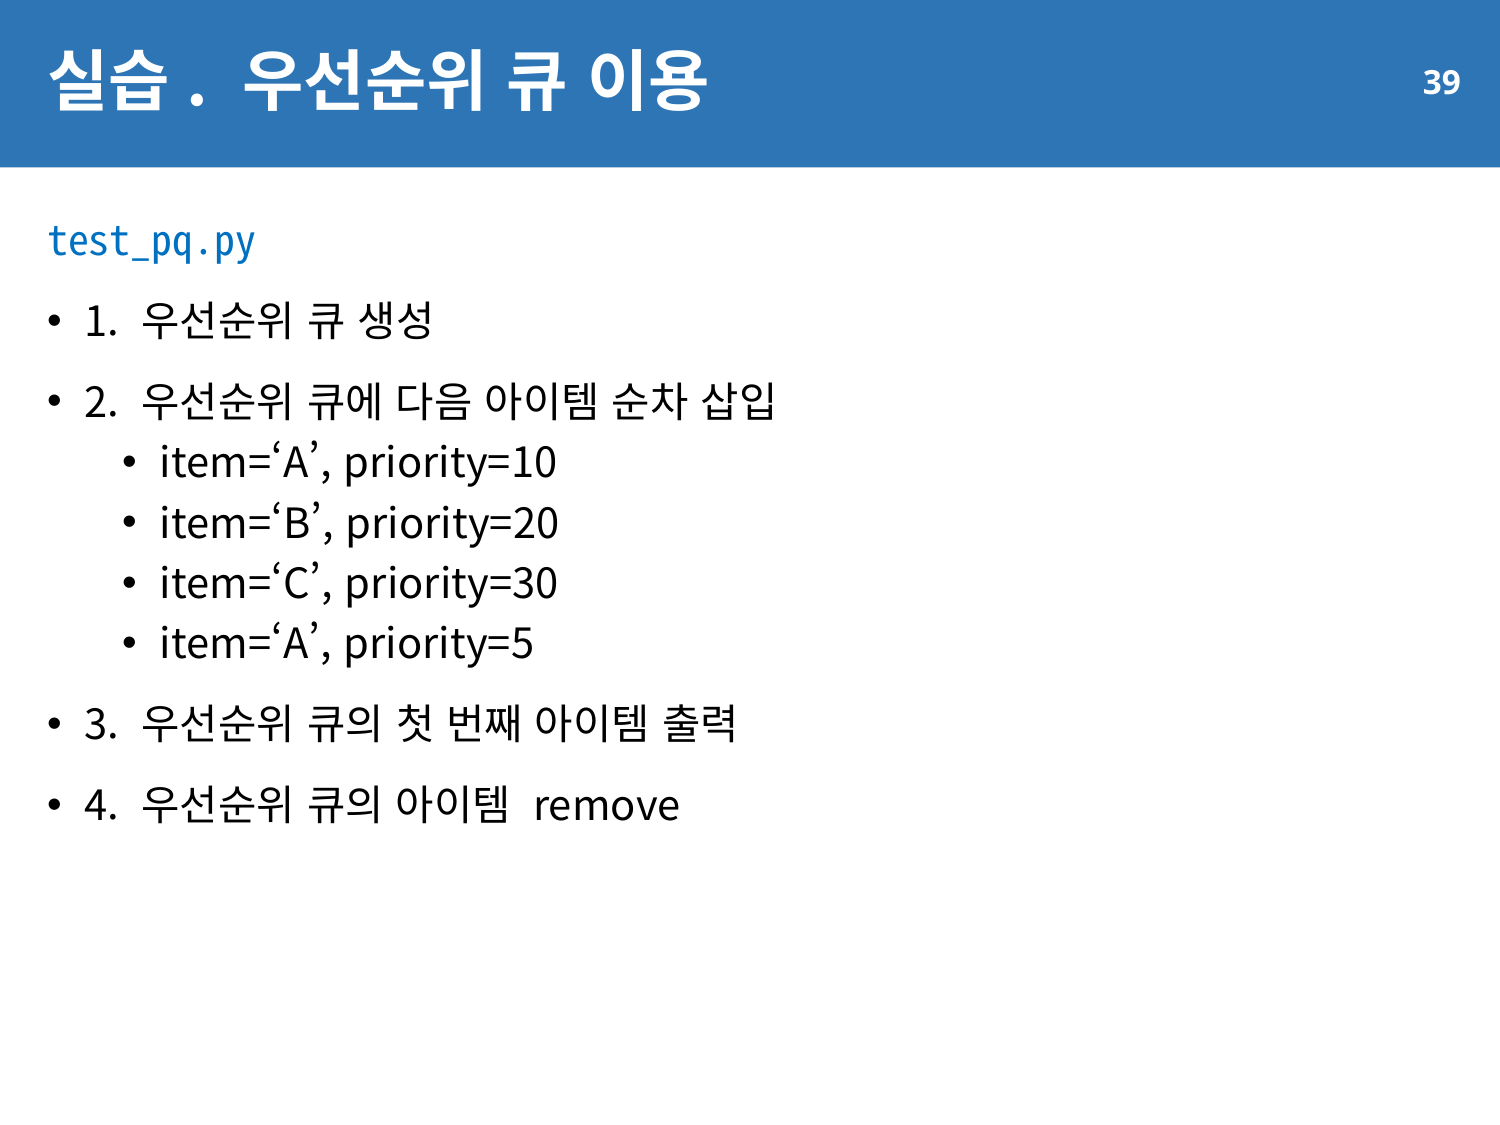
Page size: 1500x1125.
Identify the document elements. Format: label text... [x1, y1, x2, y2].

slide_number <number> [1273, 53, 1476, 114]
list test_pq.py 1. 우선순위 큐 생성 2. 우선순위 큐에 다음 아이템 순차 삽입 item=‘A’, priority=10 item=‘B’, priority=20 item=‘C’, priority=30 item=‘A’, priority=5 3. 우선순위 큐의 첫 번째 아이템 출력 4. 우선순위 큐의 아이템 remove [32, 206, 1476, 1100]
title 실습. 우선순위 큐 이용 [32, 20, 1476, 148]
